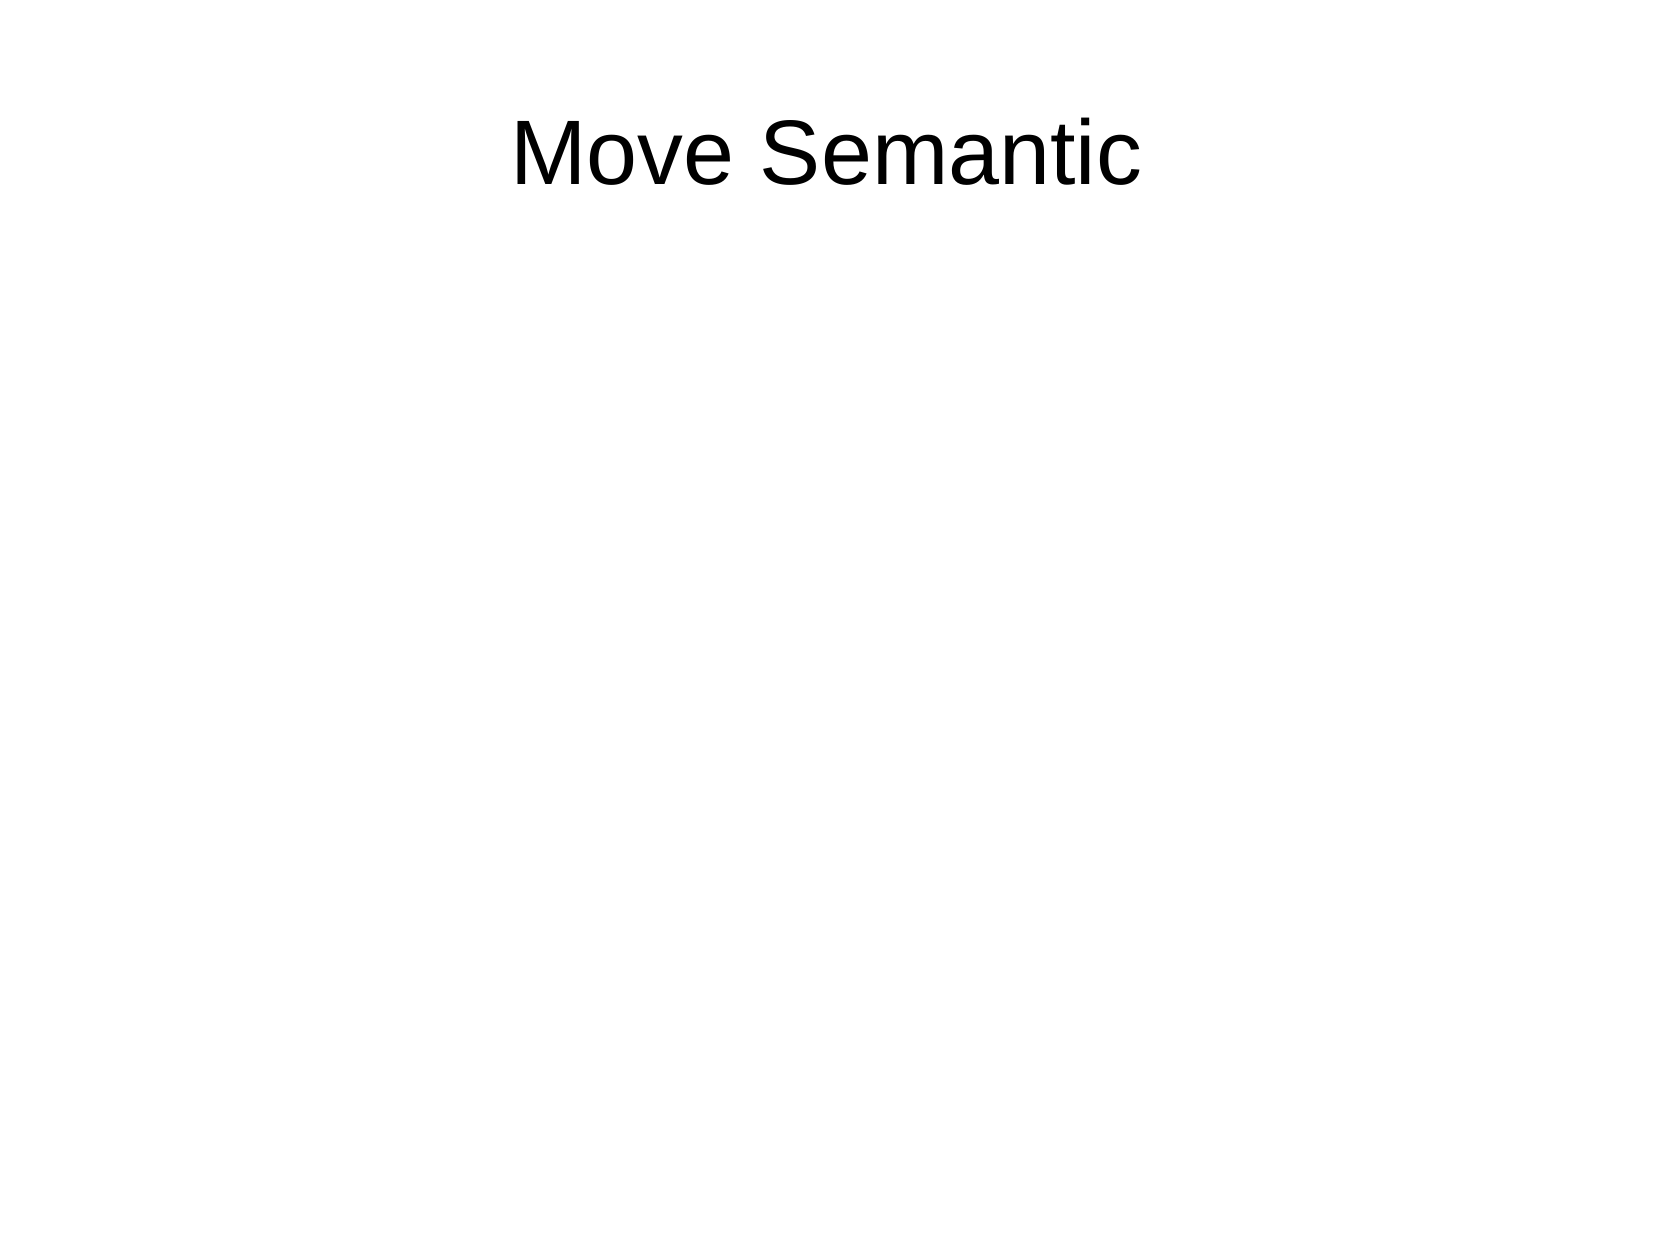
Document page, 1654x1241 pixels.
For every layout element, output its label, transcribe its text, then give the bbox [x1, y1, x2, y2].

title Move Semantic [82, 49, 1571, 257]
